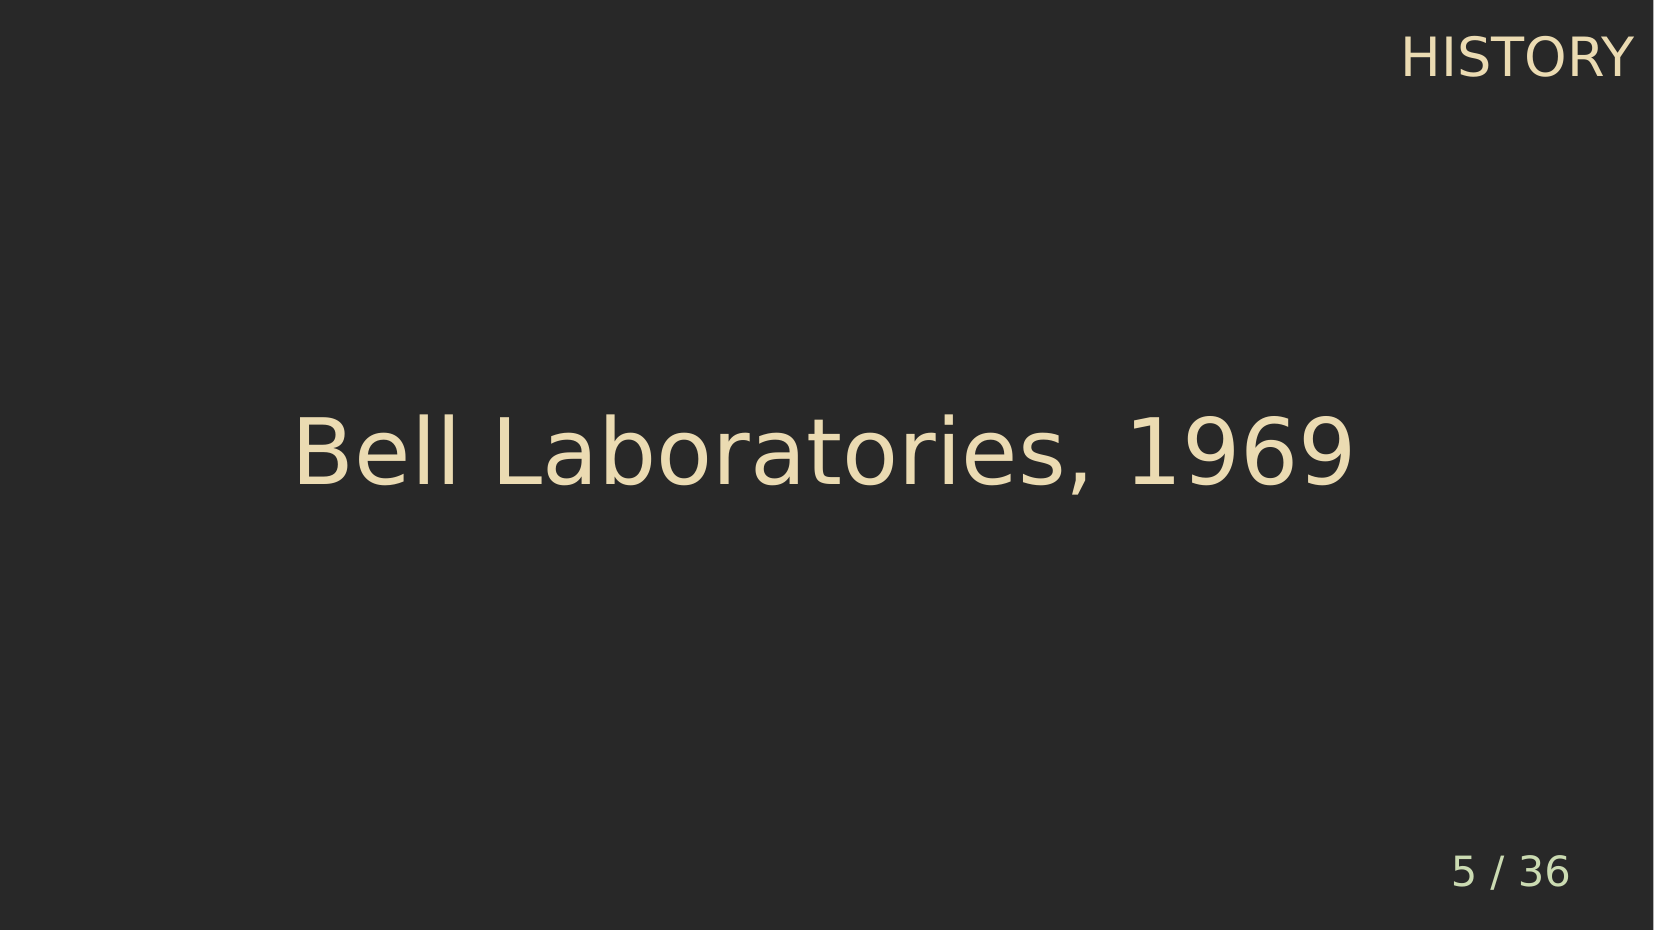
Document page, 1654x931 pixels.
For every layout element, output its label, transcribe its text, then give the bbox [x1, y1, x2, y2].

text_box HISTORY [1200, 18, 1651, 97]
text_box Bell Laboratories, 1969 [75, 117, 1576, 788]
